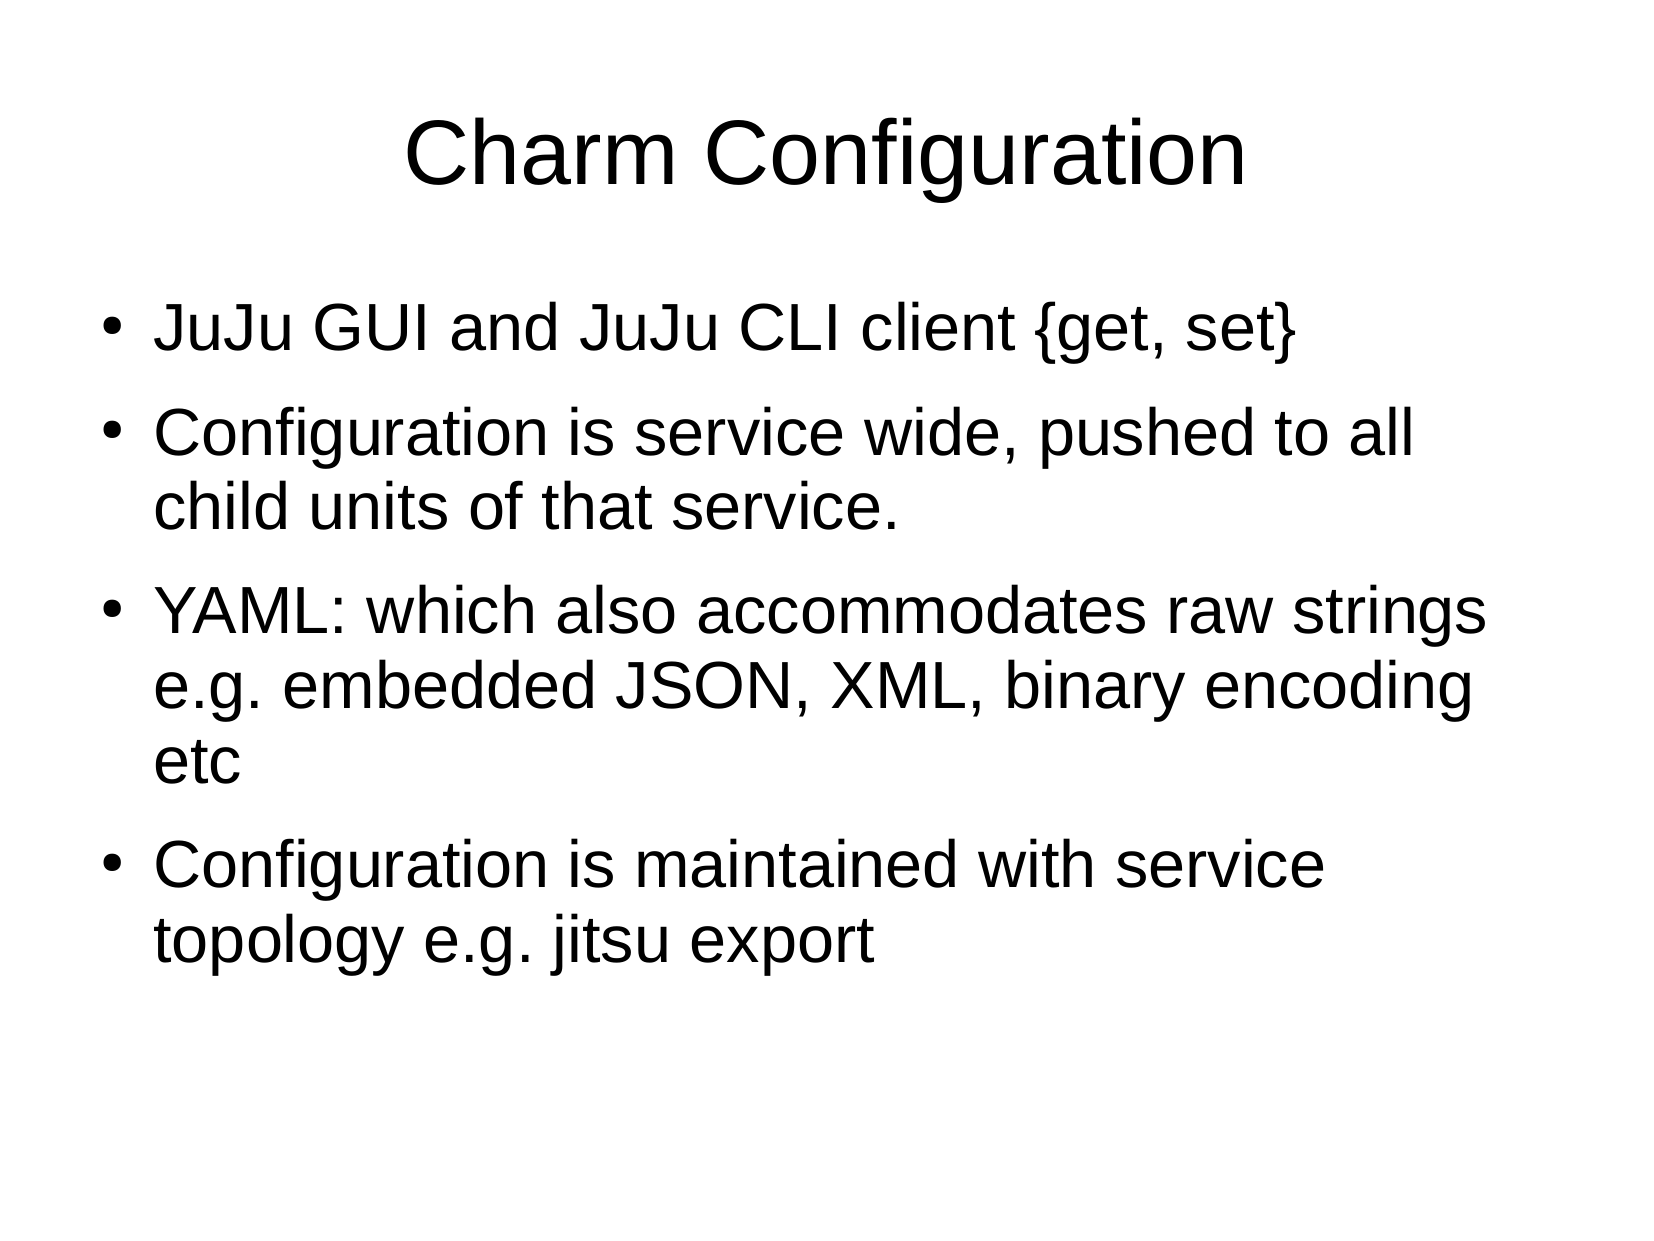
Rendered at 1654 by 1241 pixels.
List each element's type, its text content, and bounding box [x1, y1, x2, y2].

title Charm Configuration [82, 49, 1571, 257]
list JuJu GUI and JuJu CLI client {get, set} Configuration is service wide, pushed to all child units of that service. YAML: which also accommodates raw strings e.g. embedded JSON, XML, binary encoding etc Configuration is maintained with service topology e.g. jitsu export [82, 290, 1538, 1010]
